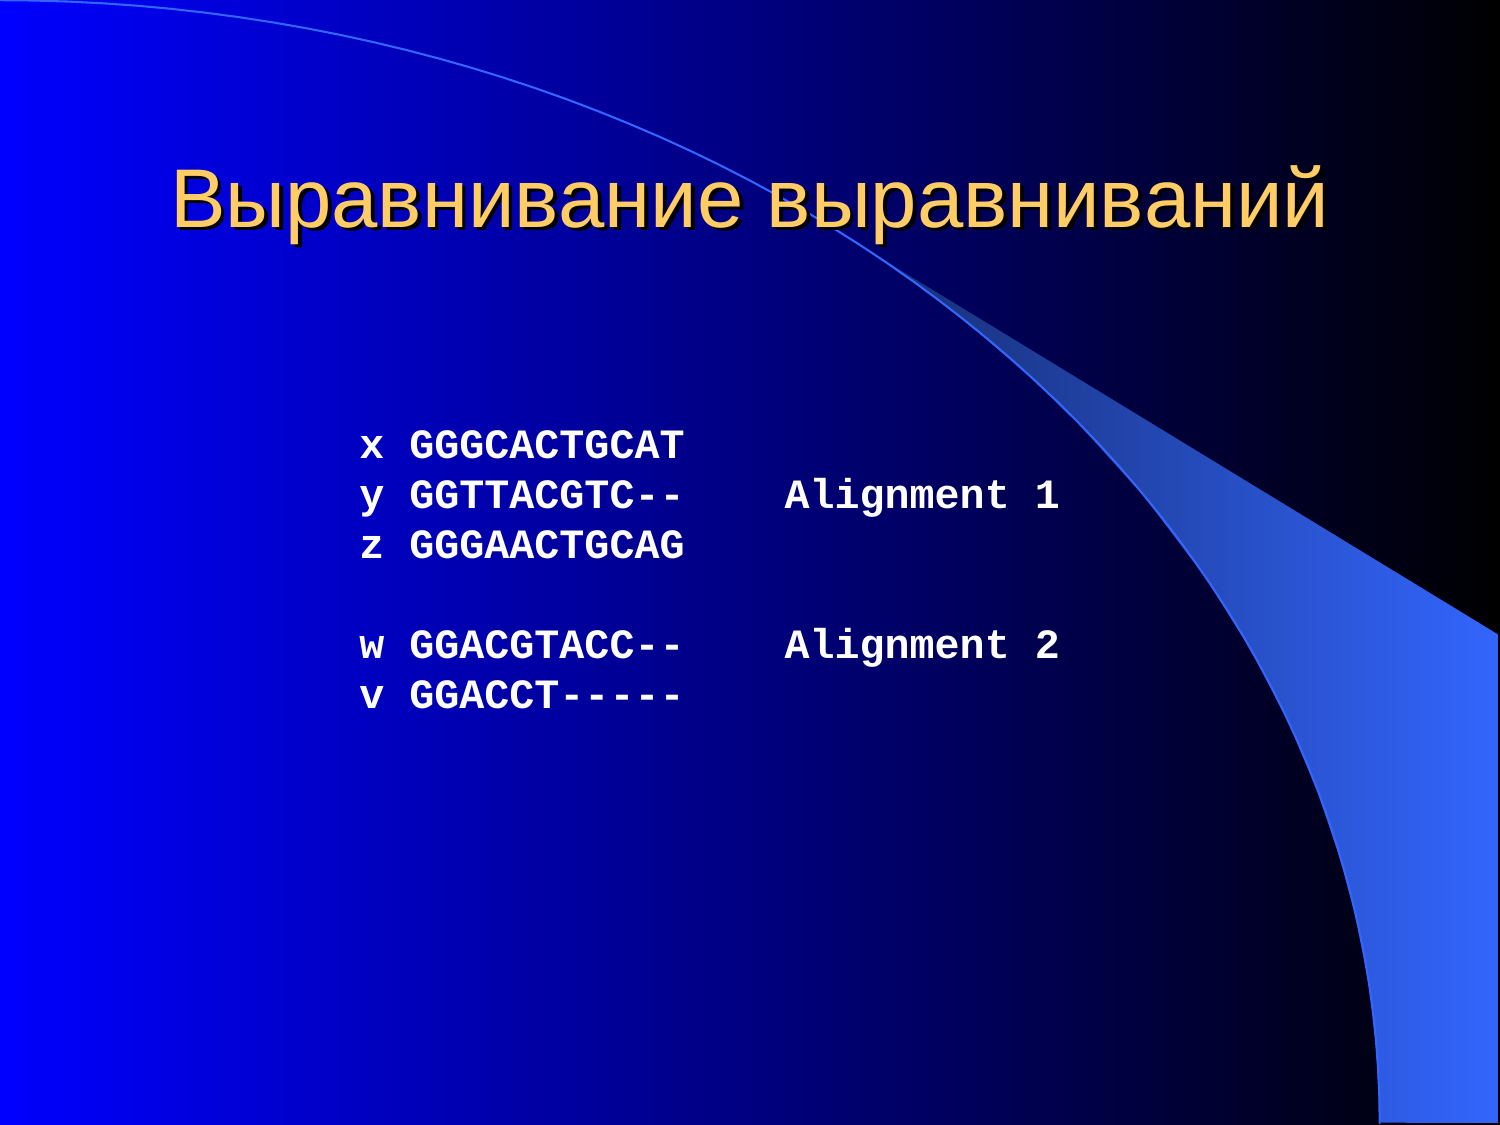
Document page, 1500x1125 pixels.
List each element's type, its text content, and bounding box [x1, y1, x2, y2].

text_box x GGGCACTGCAT y GGTTACGTC-- Alignment 1 z GGGAACTGCAG w GGACGTACC-- Alignment 2 v GGACCT----- [194, 408, 1101, 725]
title Выравнивание выравниваний [112, 99, 1388, 288]
